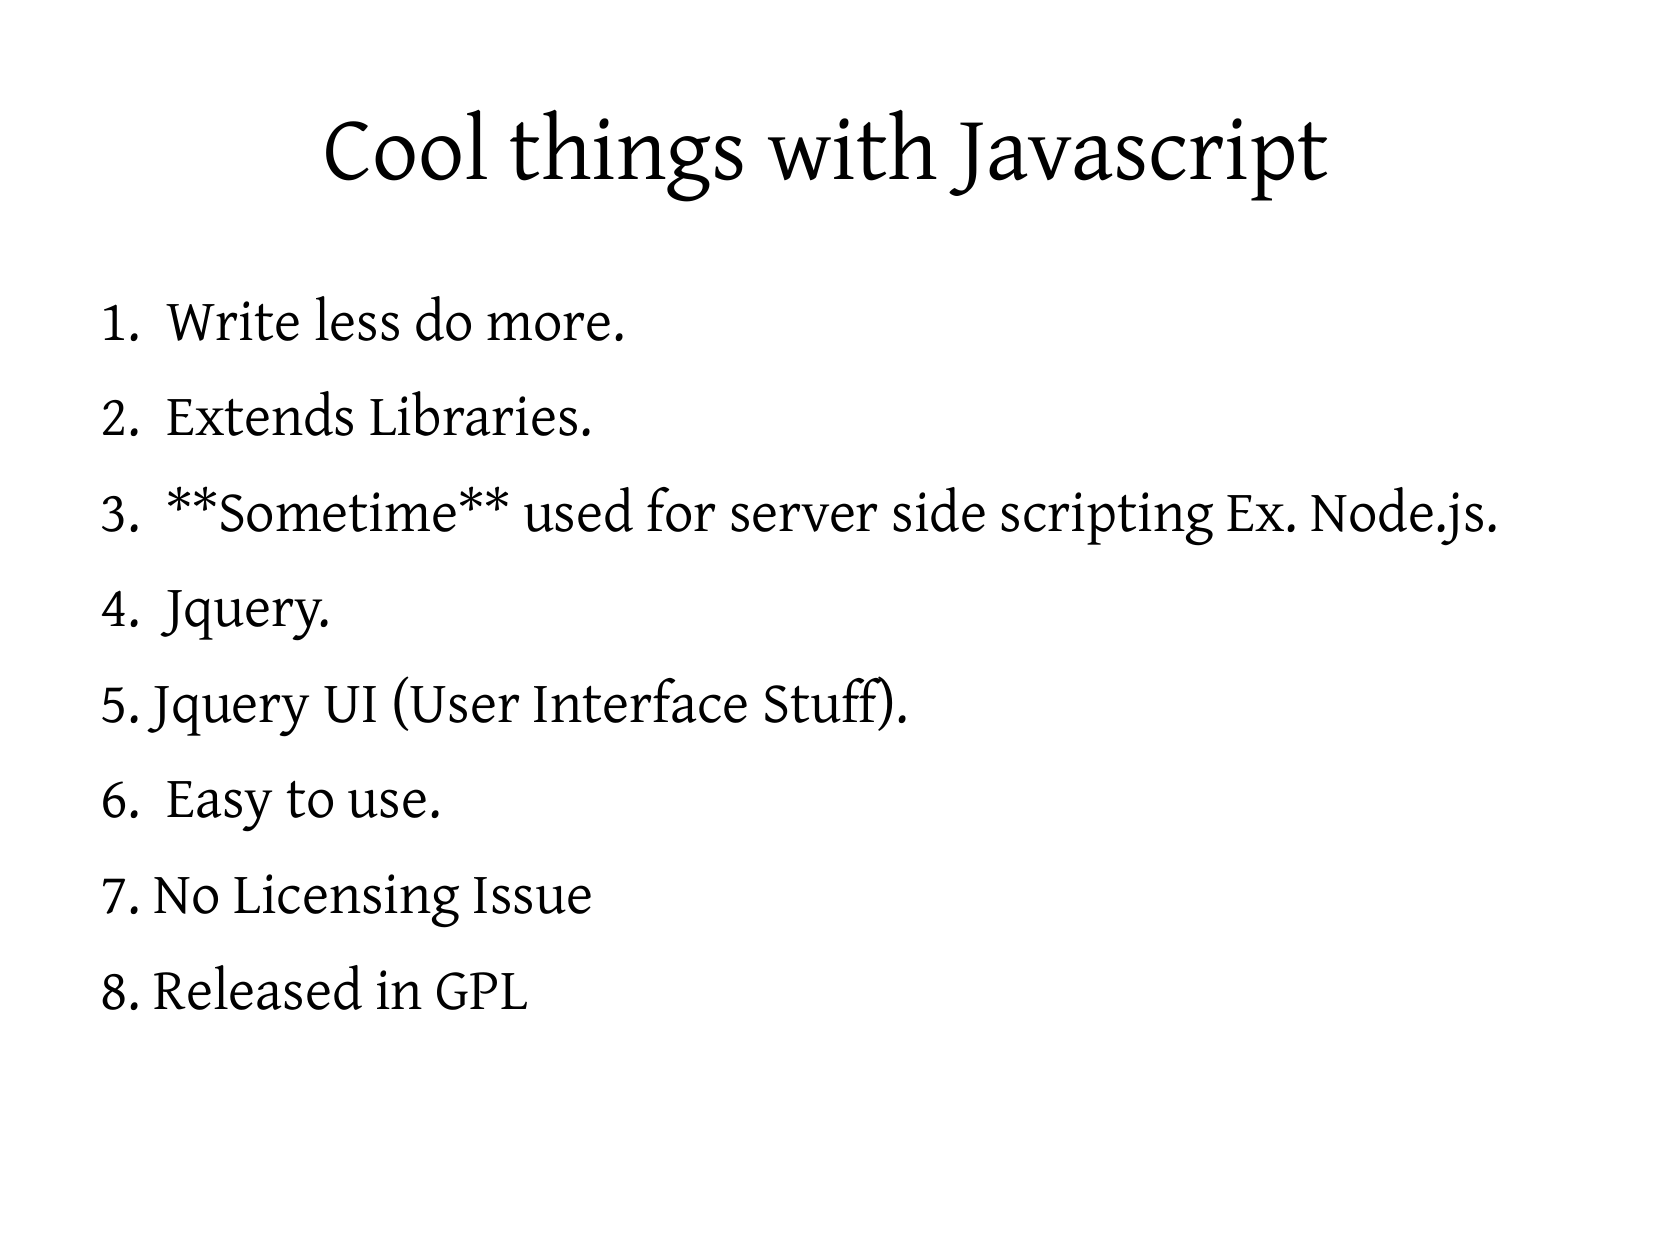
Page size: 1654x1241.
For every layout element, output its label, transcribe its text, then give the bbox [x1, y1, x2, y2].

title Cool things with Javascript [82, 49, 1571, 257]
list Write less do more. Extends Libraries. **Sometime** used for server side scripting Ex. Node.js. Jquery. Jquery UI (User Interface Stuff). Easy to use. No Licensing Issue Released in GPL [82, 290, 1571, 1109]
